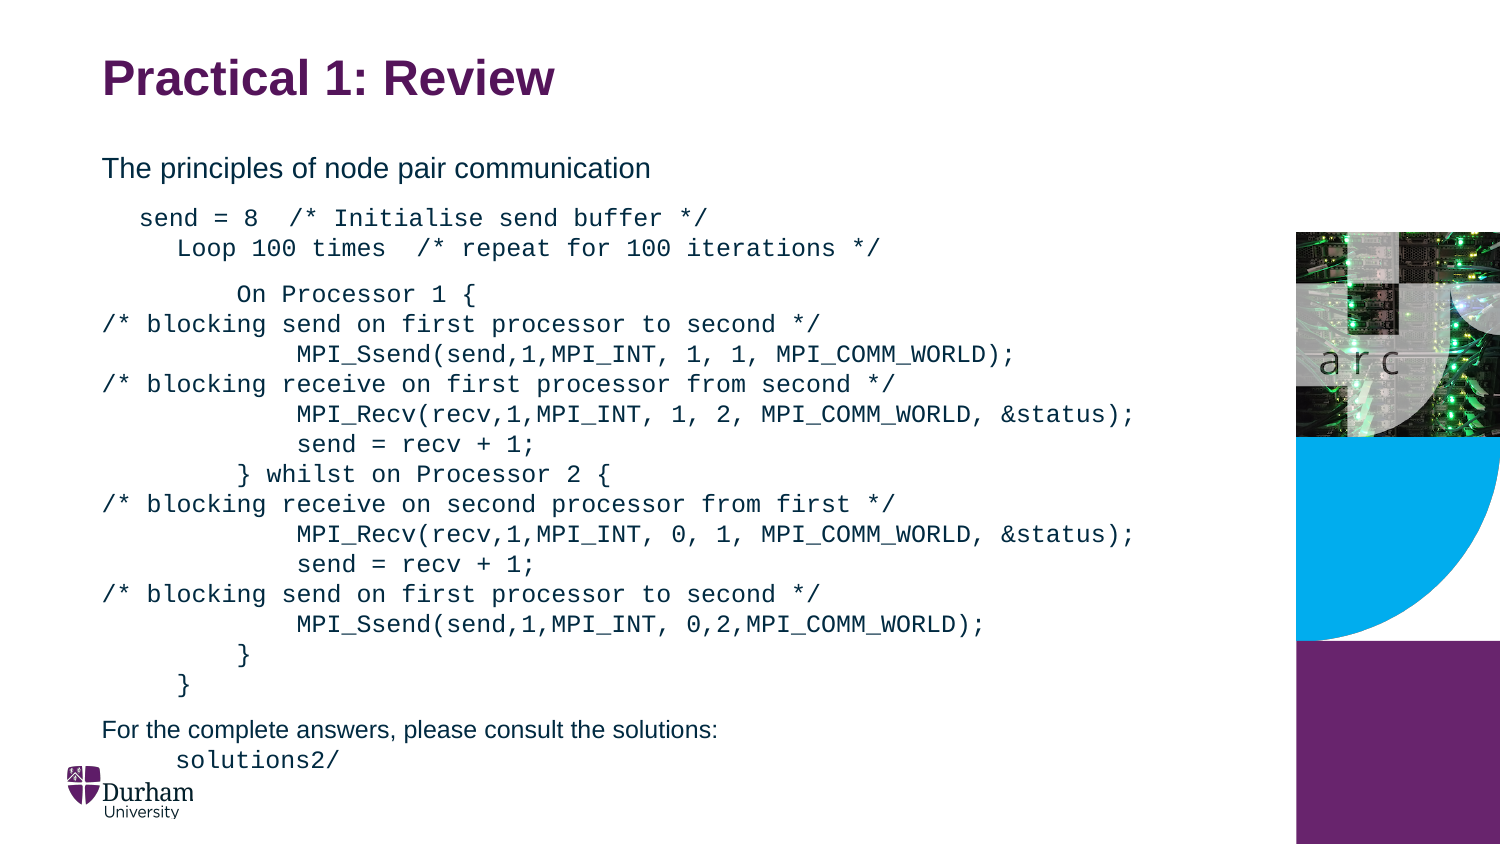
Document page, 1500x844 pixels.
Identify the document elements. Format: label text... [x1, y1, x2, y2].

picture [1296, 232, 1500, 436]
picture [1332, 467, 1500, 640]
title Practical 1: Review [101, 45, 1399, 187]
picture [67, 766, 193, 819]
text_box [1296, 640, 1500, 844]
list The principles of node pair communication send = 8 /* Initialise send buffer */ Loop 100 times /* repeat for 100 iterations */ On Processor 1 { /* blocking send on first processor to second */ MPI_Ssend(send,1,MPI_INT, 1, 1, MPI_COMM_WORLD); /* blocking receive on first processor from second */ MPI_Recv(recv,1,MPI_INT, 1, 2, MPI_COMM_WORLD, &status); send = recv + 1; } whilst on Processor 2 { /* blocking receive on second processor from first */ MPI_Recv(recv,1,MPI_INT, 0, 1, MPI_COMM_WORLD, &status); send = recv + 1; /* blocking send on first processor to second */ MPI_Ssend(send,1,MPI_INT, 0,2,MPI_COMM_WORLD); } } For the complete answers, please consult the solutions: solutions2/ [101, 149, 1215, 735]
